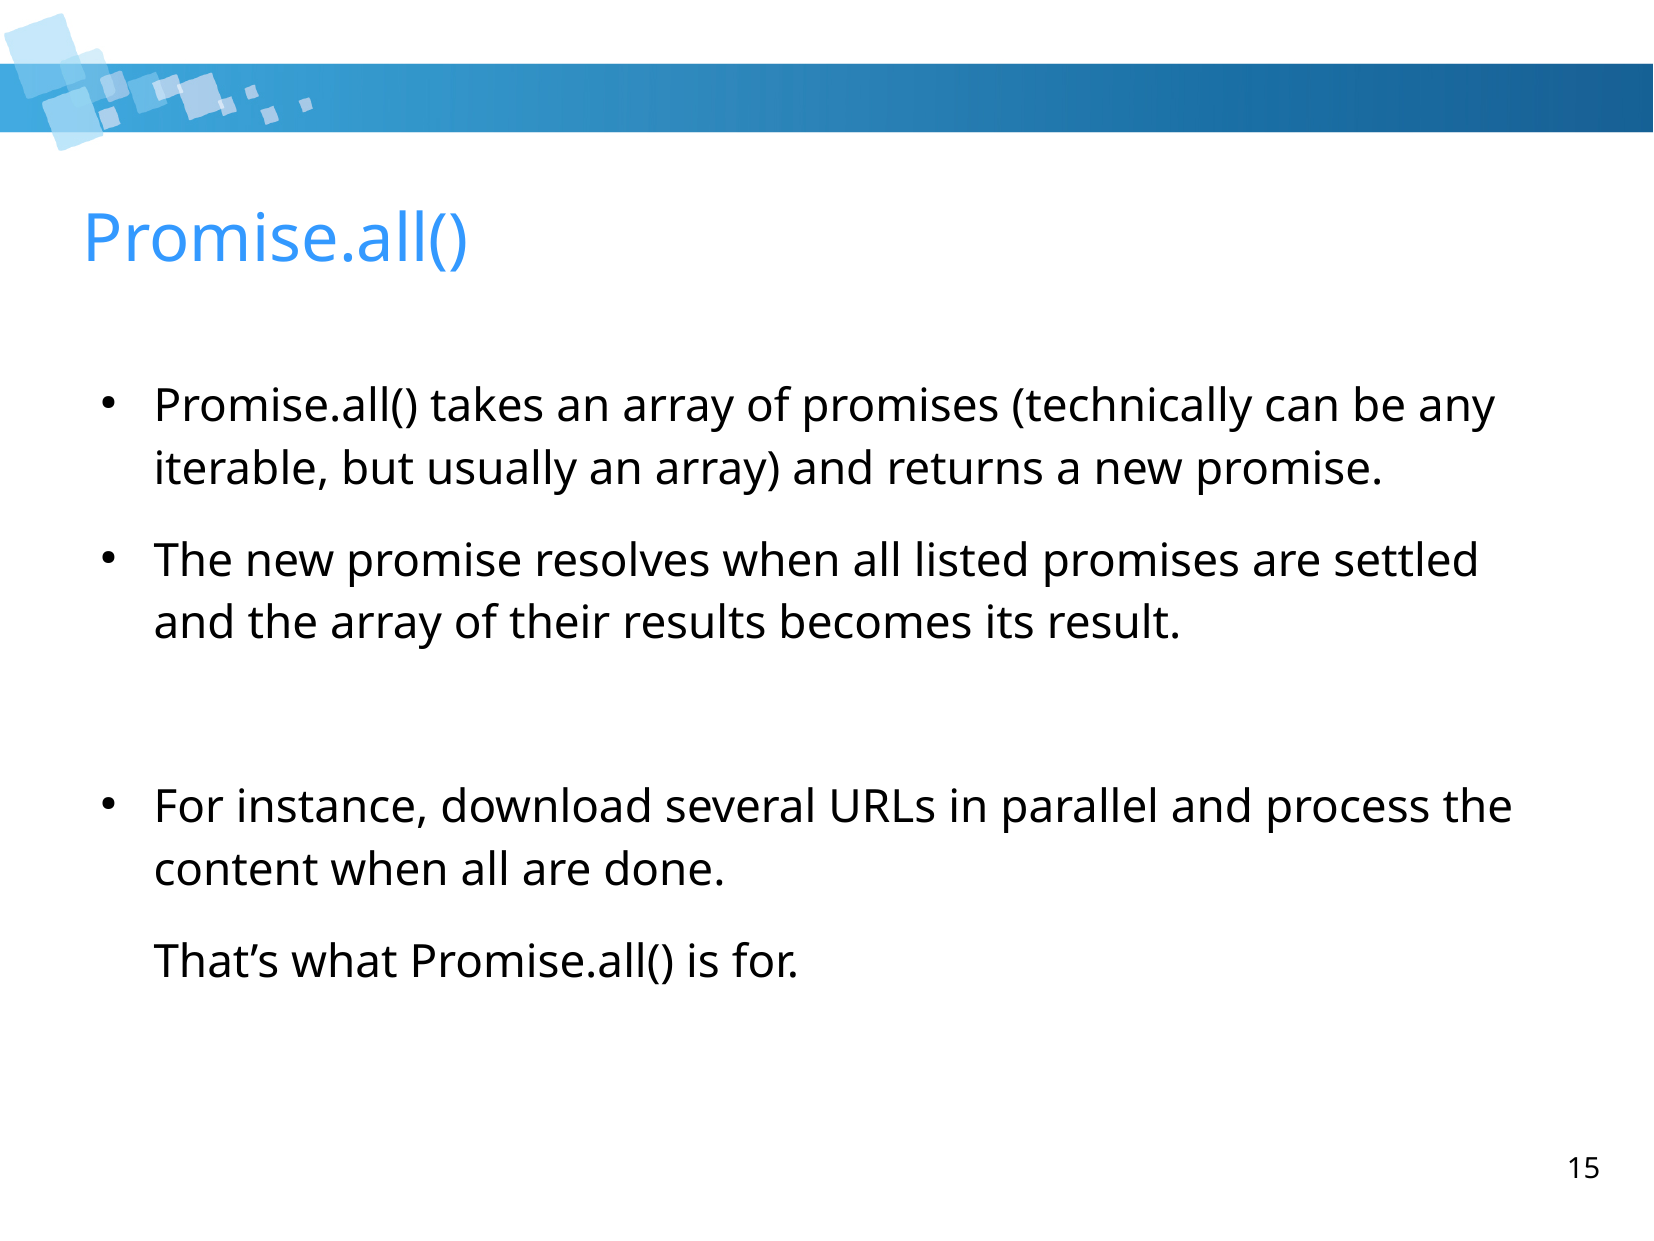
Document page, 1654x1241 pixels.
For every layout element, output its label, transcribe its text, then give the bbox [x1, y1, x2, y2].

picture [0, 0, 1653, 1238]
list Promise.all() takes an array of promises (technically can be any iterable, but usually an array) and returns a new promise. The new promise resolves when all listed promises are settled and the array of their results becomes its result. For instance, download several URLs in parallel and process the content when all are done. That’s what Promise.all() is for. [82, 372, 1571, 1241]
title Promise.all() [82, 131, 1571, 340]
